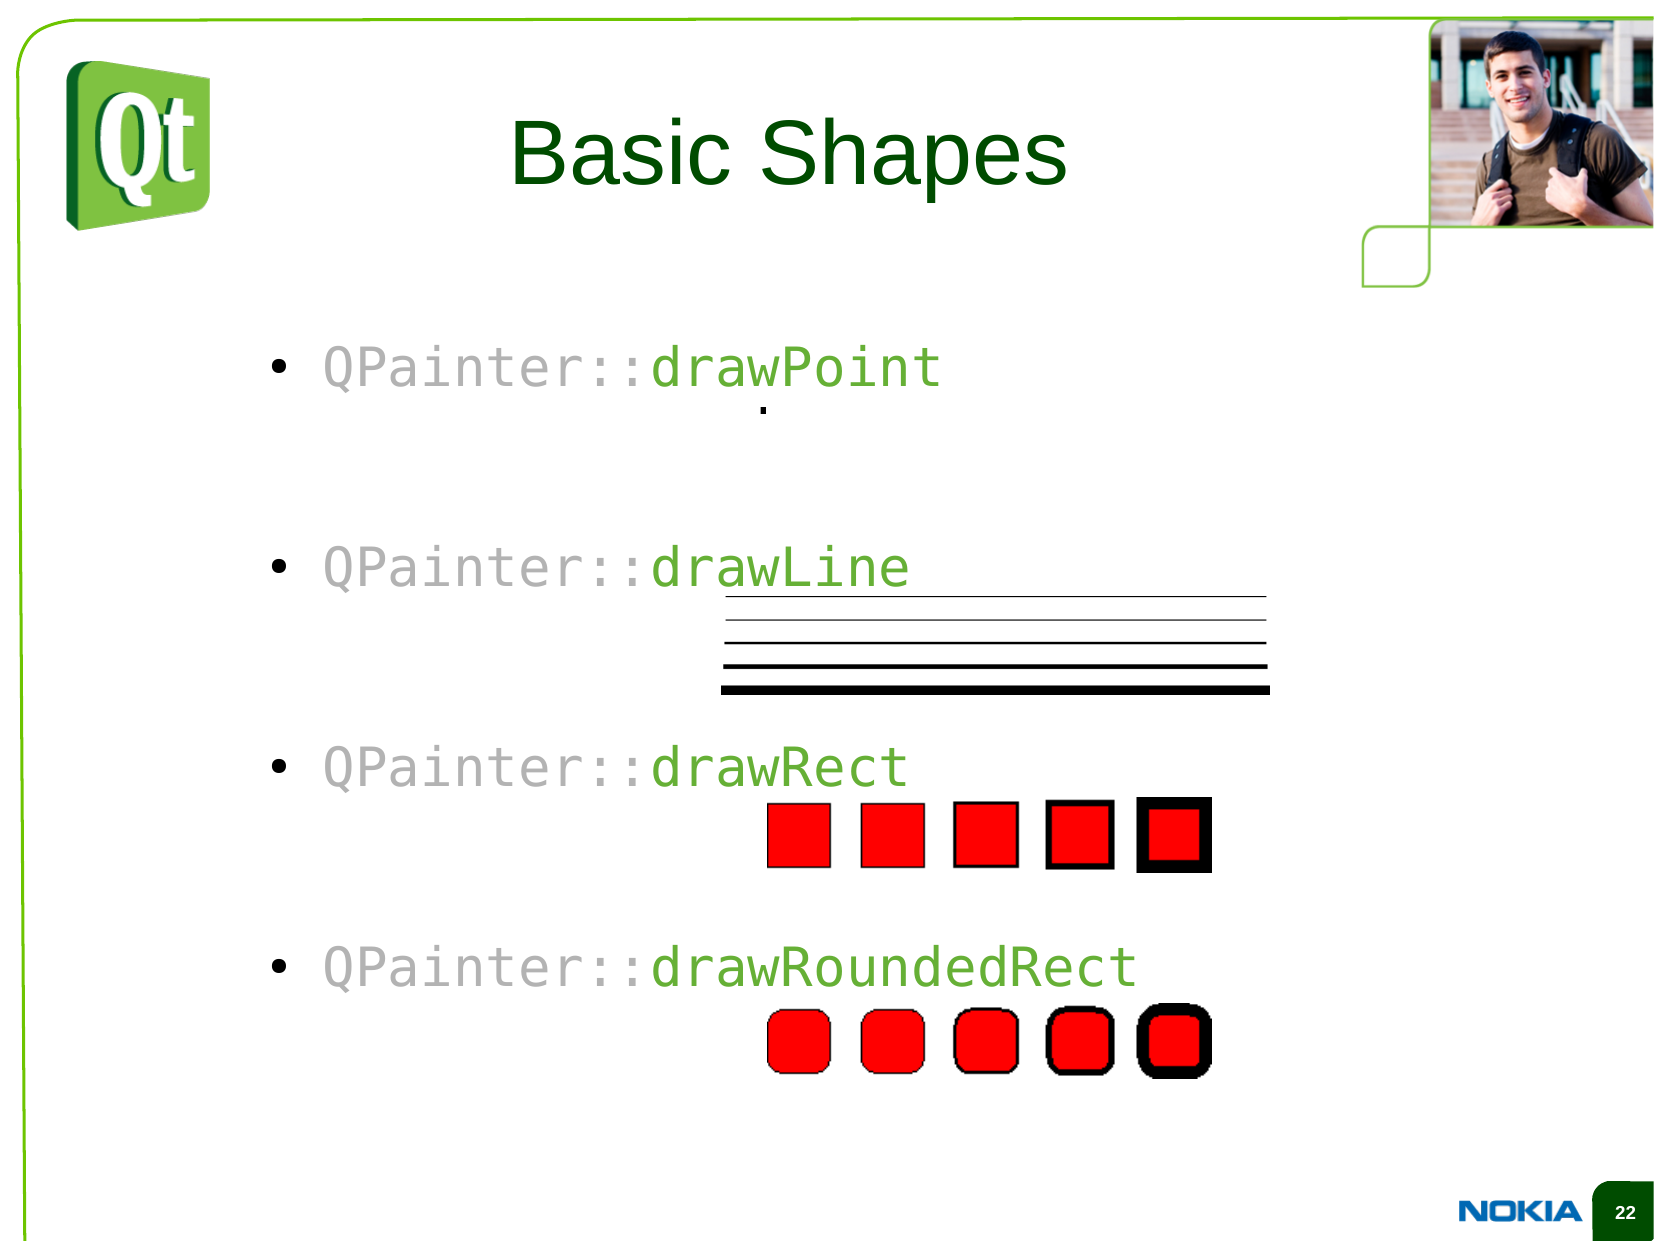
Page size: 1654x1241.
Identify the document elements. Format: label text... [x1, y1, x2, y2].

picture [767, 797, 1212, 873]
picture [66, 61, 210, 231]
picture [767, 1003, 1212, 1079]
list QPainter::drawPoint QPainter::drawLine QPainter::drawRect QPainter::drawRoundedRect [251, 336, 1571, 1156]
picture [760, 407, 780, 414]
picture [1338, 7, 1654, 308]
picture [721, 596, 1270, 696]
title Basic Shapes [251, 49, 1327, 257]
picture [1459, 1200, 1583, 1222]
